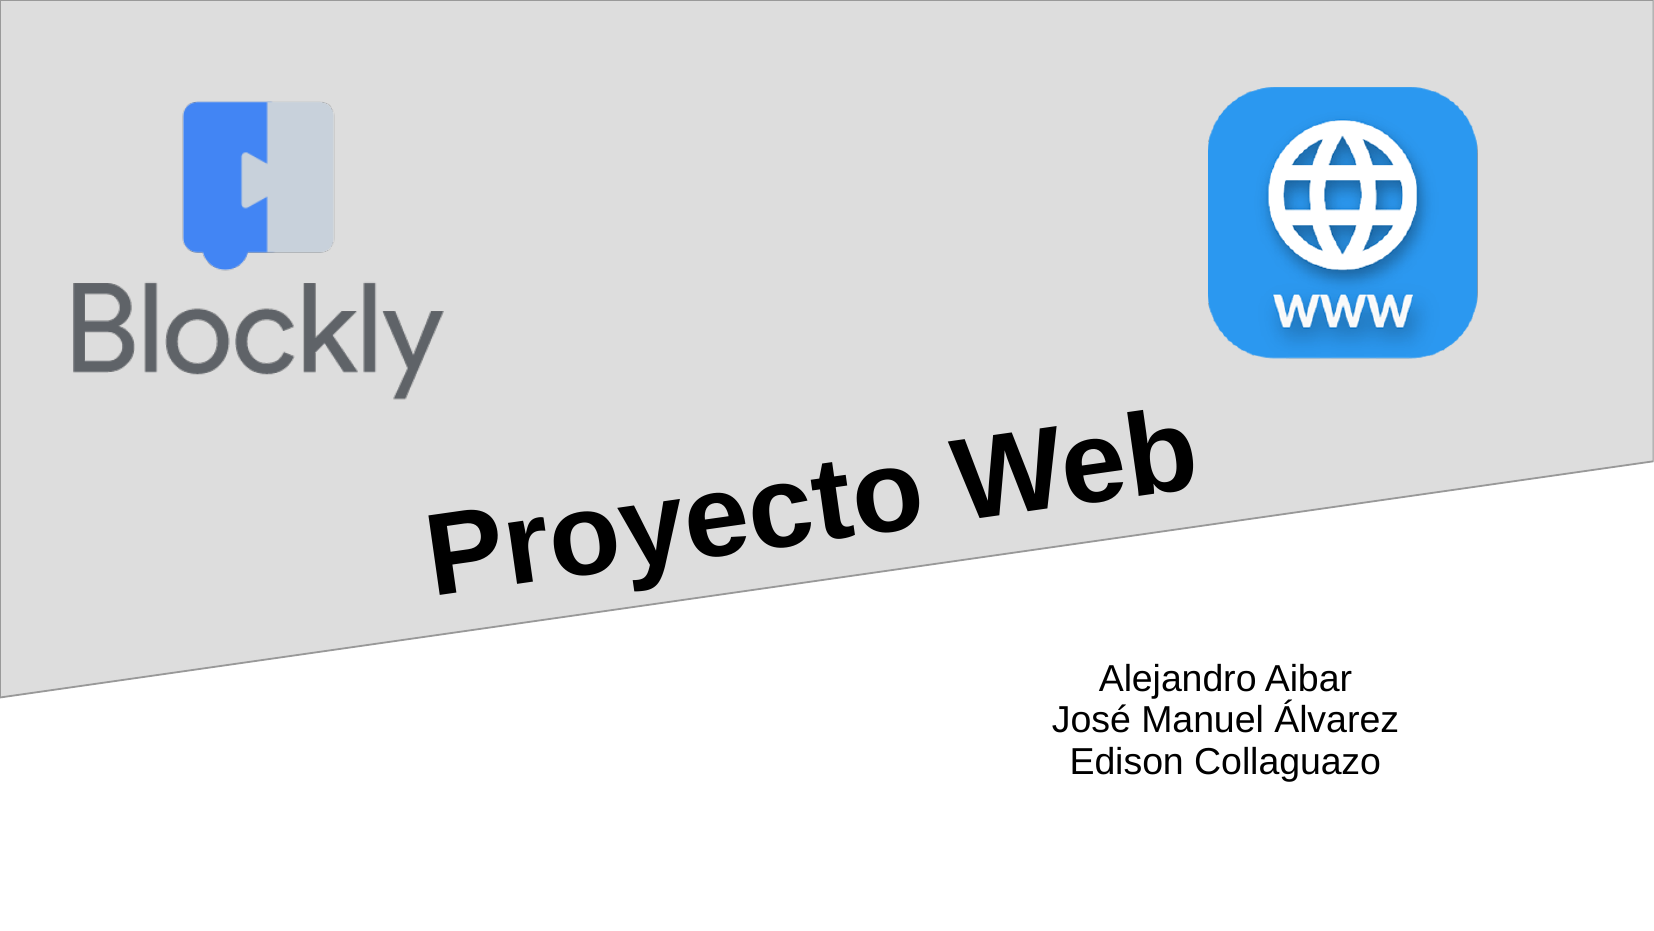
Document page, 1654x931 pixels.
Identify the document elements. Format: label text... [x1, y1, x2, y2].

title Proyecto Web [62, 267, 1562, 737]
text_box Alejandro Aibar José Manuel Álvarez Edison Collaguazo [856, 649, 1595, 791]
picture [1176, 58, 1506, 389]
picture [29, 58, 488, 443]
text_box [100, 478, 1546, 782]
